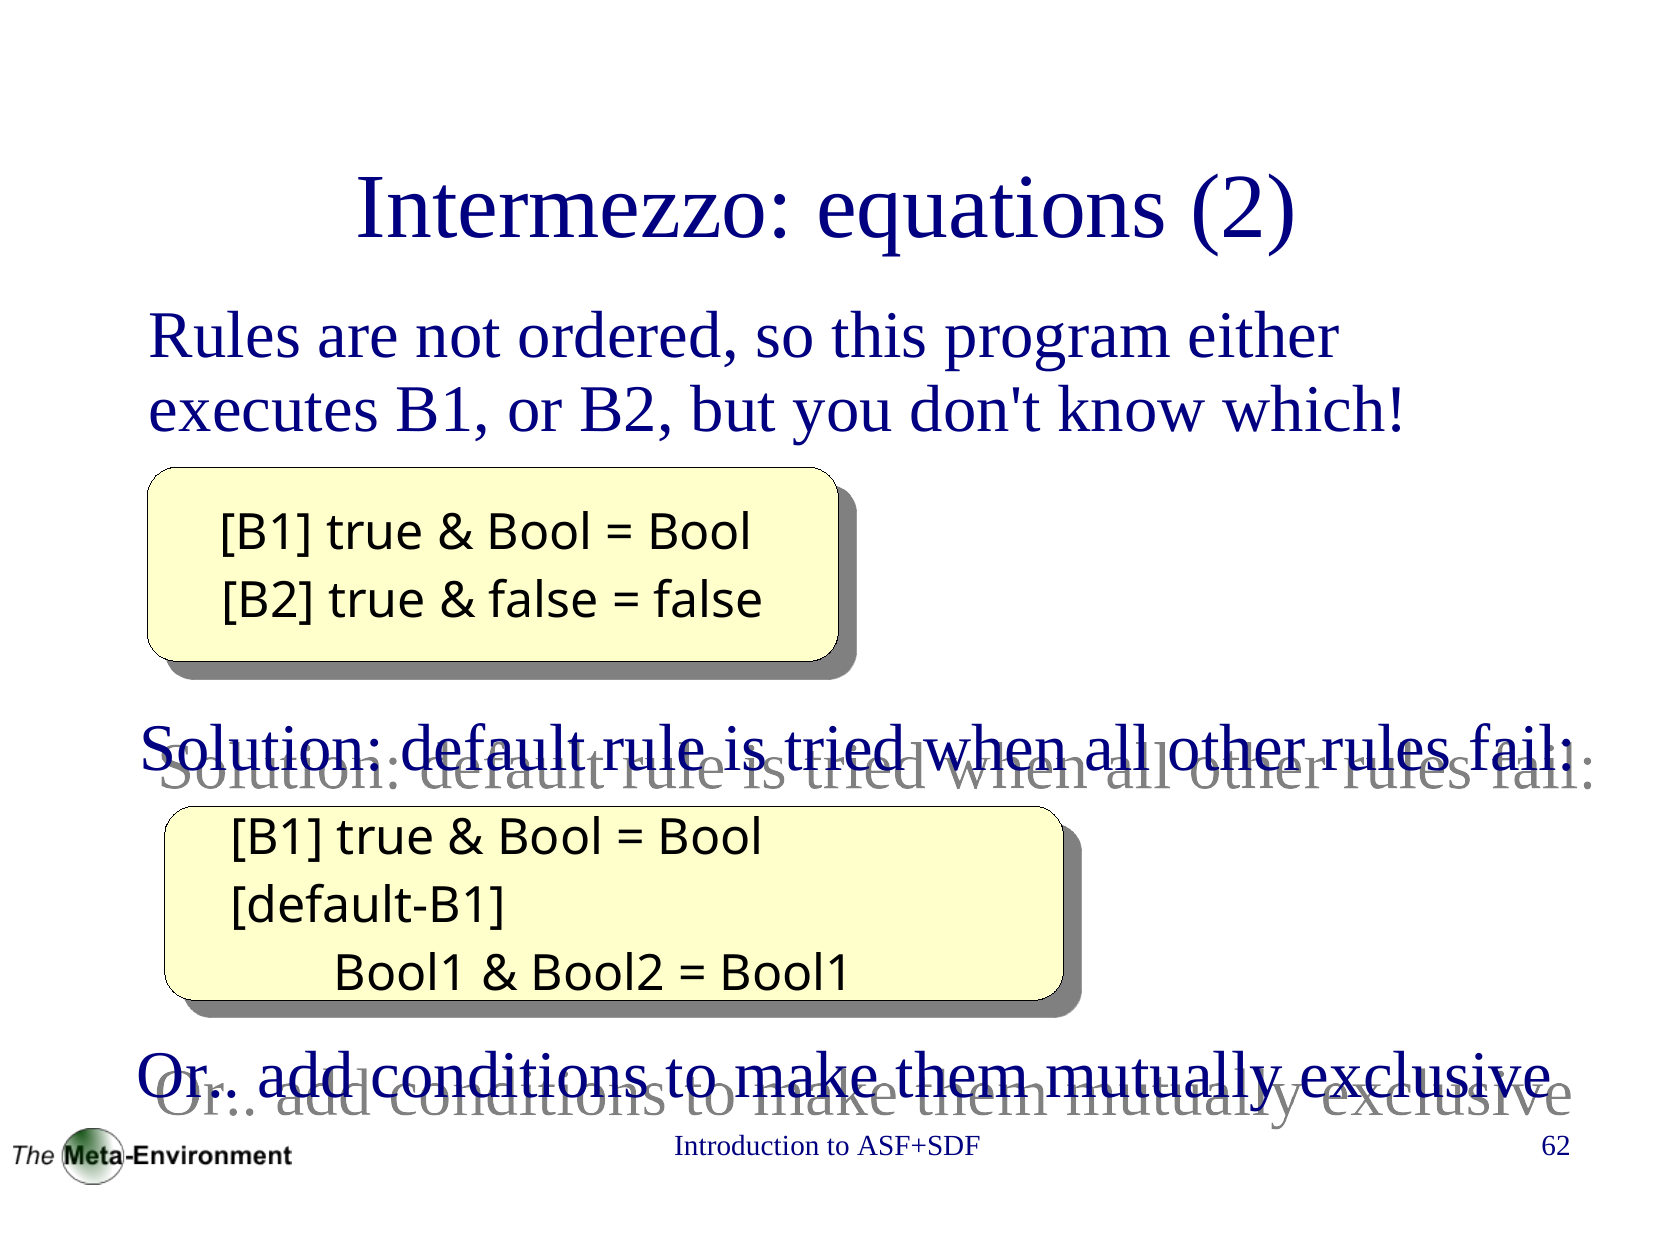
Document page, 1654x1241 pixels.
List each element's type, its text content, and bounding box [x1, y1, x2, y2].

text_box Rules are not ordered, so this program either executes B1, or B2, but you don't know which! [134, 290, 1426, 454]
text_box Solution: default rule is tried when all other rules fail: [124, 703, 1596, 793]
text_box [B1] true & Bool = Bool [default-B1] Bool1 & Bool2 = Bool1 [164, 806, 1064, 1001]
title Intermezzo: equations (2) [121, 102, 1534, 311]
text_box [B1] true & Bool = Bool [B2] true & false = false [147, 467, 839, 662]
picture [13, 1128, 292, 1185]
text_box Or.. add conditions to make them mutually exclusive [122, 1030, 1570, 1120]
